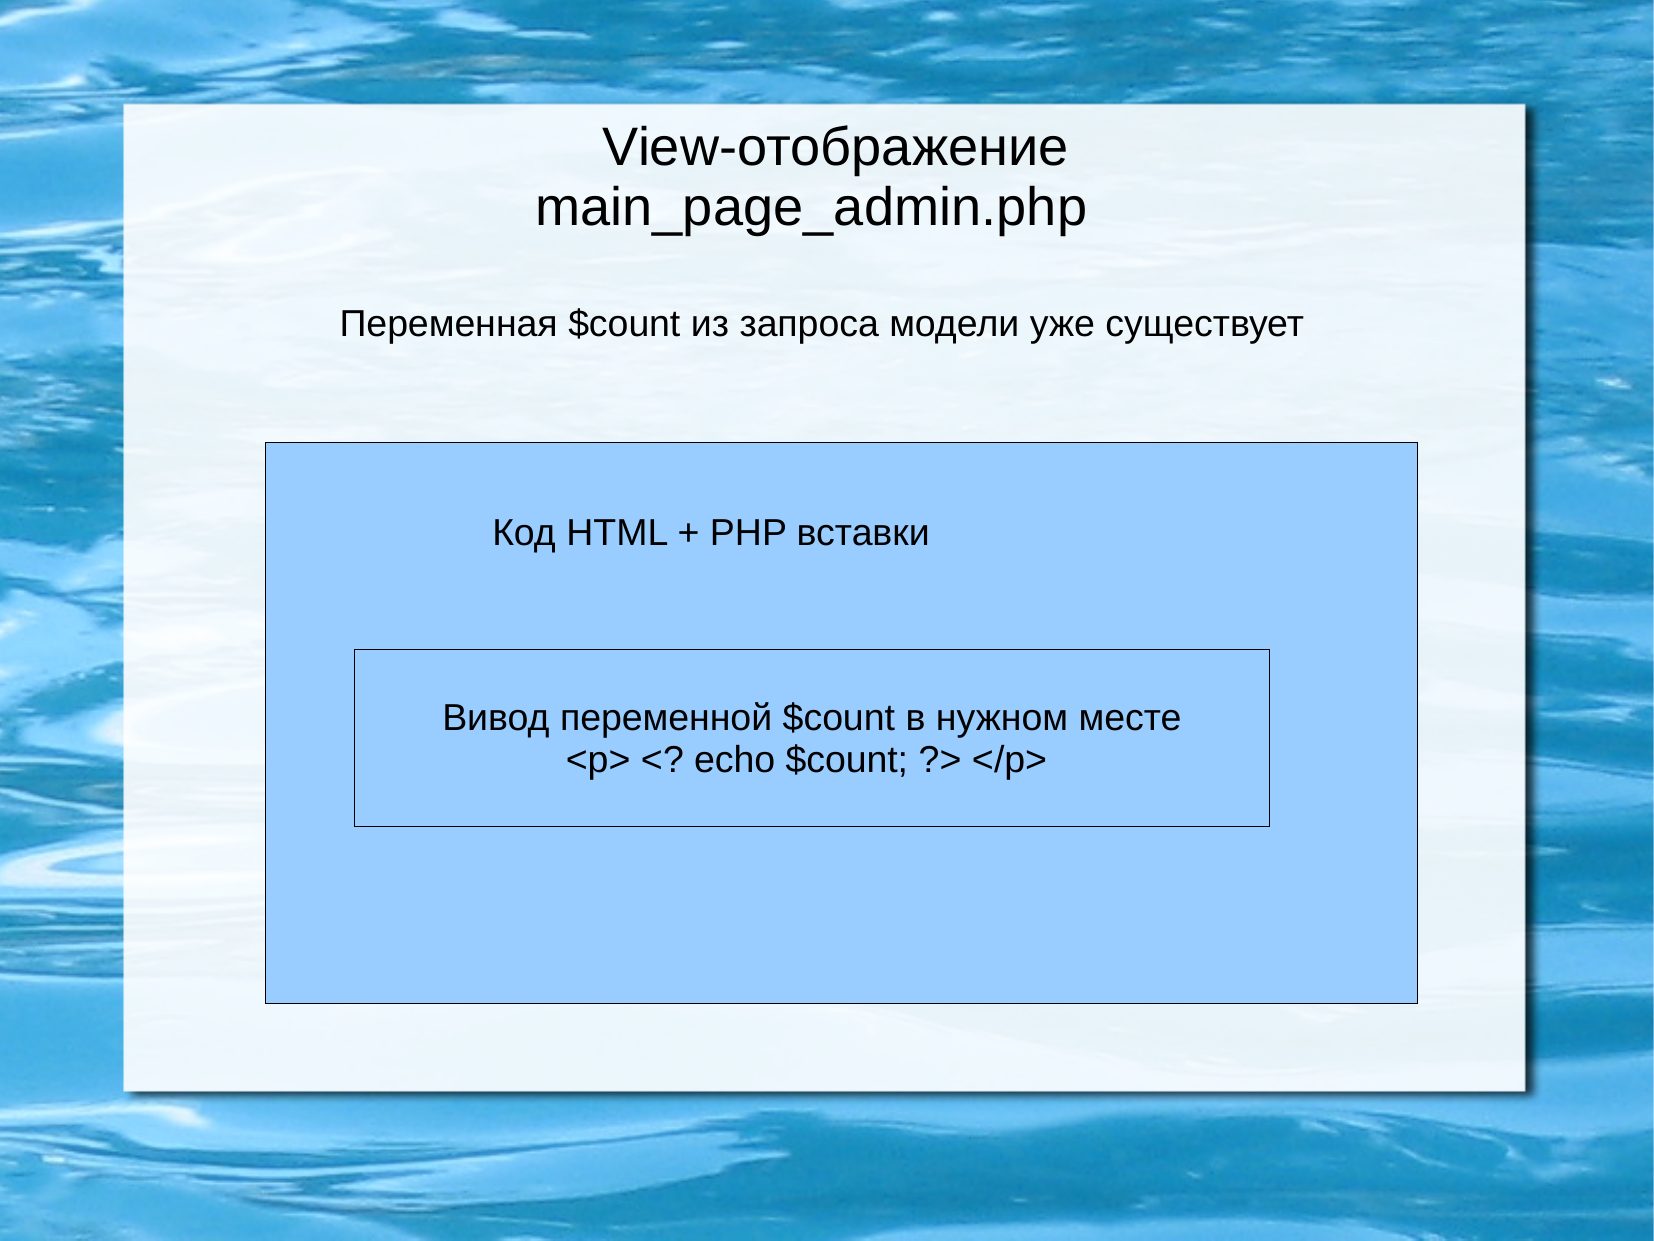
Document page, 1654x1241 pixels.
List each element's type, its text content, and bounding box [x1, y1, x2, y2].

title View-отображение main_page_admin.php [147, 115, 1506, 298]
text_box Переменная $count из запроса модели уже существует [324, 295, 1320, 353]
text_box [265, 442, 1418, 1004]
text_box Код HTML + PHP вставки [477, 504, 945, 562]
picture [0, 0, 1654, 1241]
text_box Вивод переменной $count в нужном месте <p> <? echo $count; ?> </p> [354, 649, 1270, 827]
